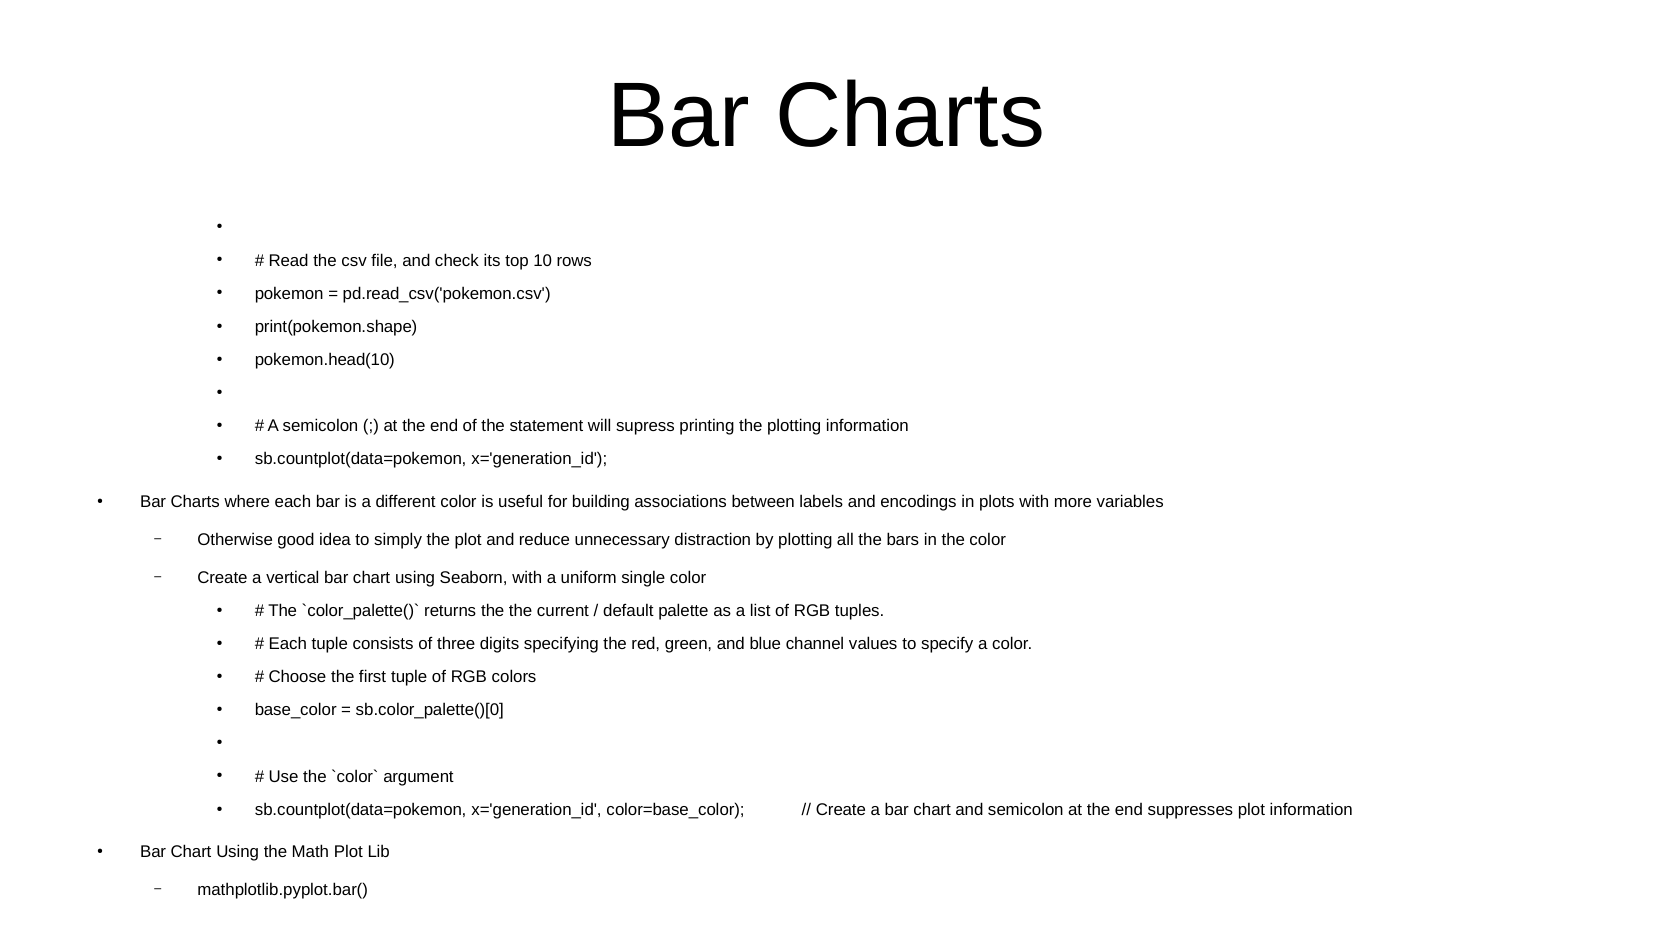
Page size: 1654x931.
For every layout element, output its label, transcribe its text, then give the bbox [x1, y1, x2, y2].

list # Read the csv file, and check its top 10 rows pokemon = pd.read_csv('pokemon.csv') print(pokemon.shape) pokemon.head(10) # A semicolon (;) at the end of the statement will supress printing the plotting information sb.countplot(data=pokemon, x='generation_id'); Bar Charts where each bar is a different color is useful for building associations between labels and encodings in plots with more variables Otherwise good idea to simply the plot and reduce unnecessary distraction by plotting all the bars in the color Create a vertical bar chart using Seaborn, with a uniform single color # The `color_palette()` returns the the current / default palette as a list of RGB tuples. # Each tuple consists of three digits specifying the red, green, and blue channel values to specify a color. # Choose the first tuple of RGB colors base_color = sb.color_palette()[0] # Use the `color` argument sb.countplot(data=pokemon, x='generation_id', color=base_color); // Create a bar chart and semicolon at the end suppresses plot information Bar Chart Using the Math Plot Lib mathplotlib.pyplot.bar() [82, 217, 1621, 901]
title Bar Charts [82, 37, 1571, 193]
